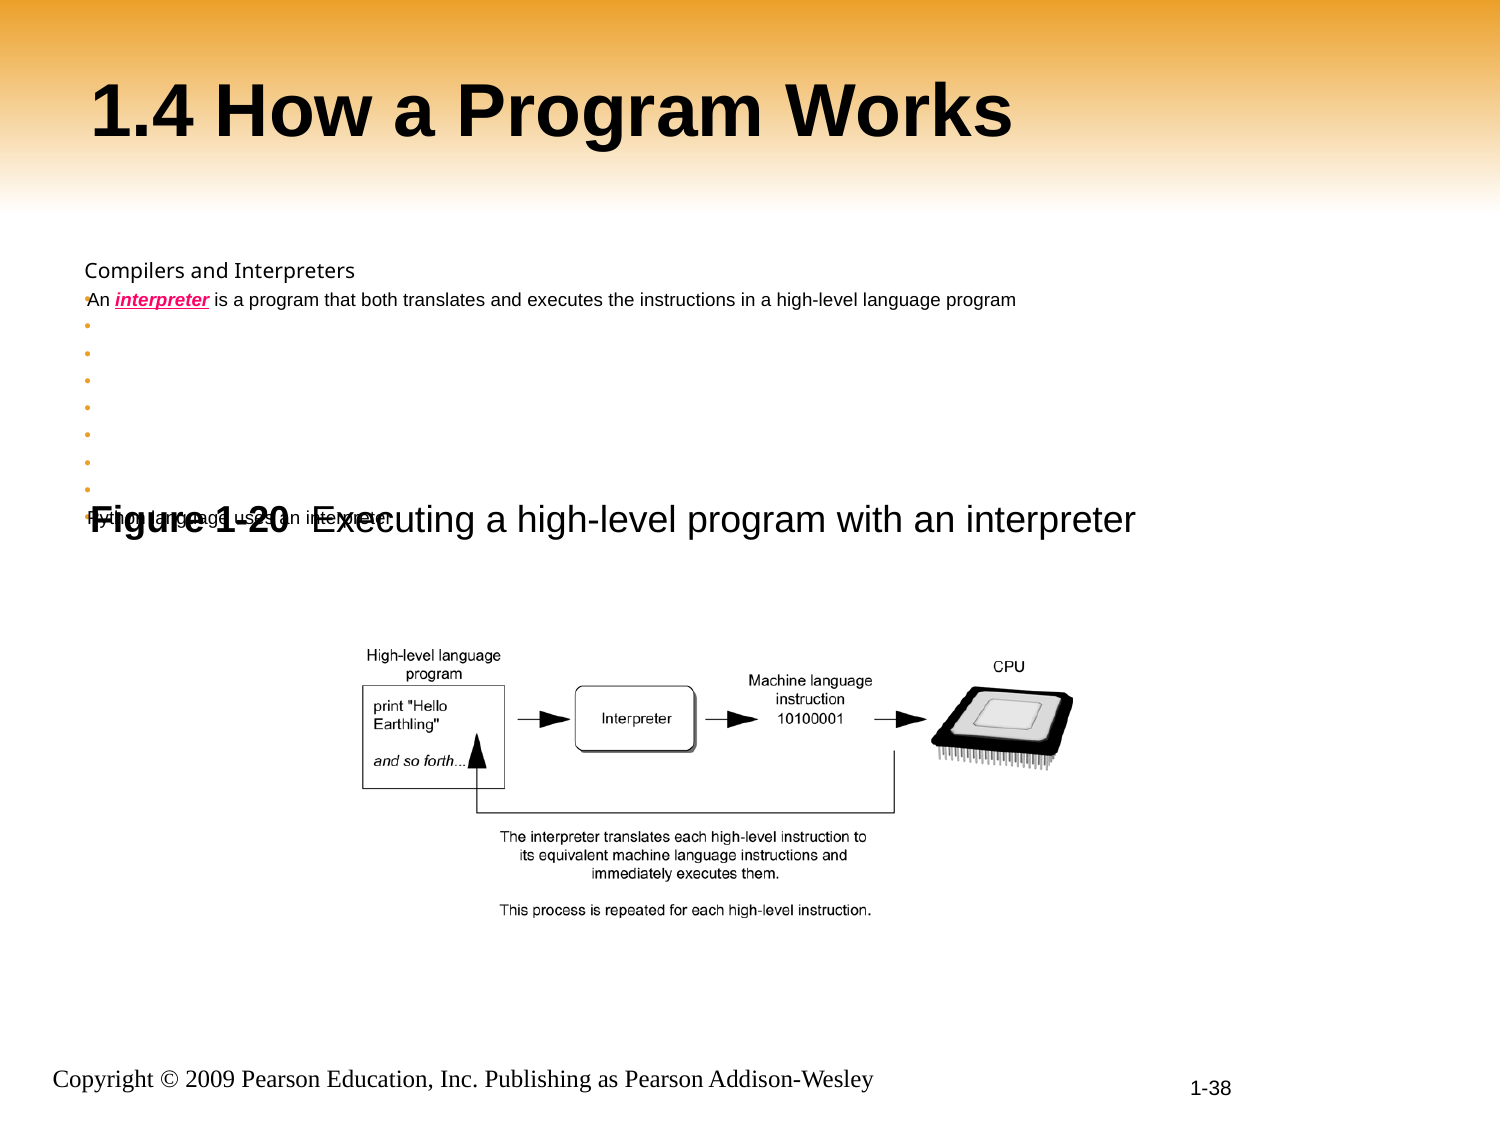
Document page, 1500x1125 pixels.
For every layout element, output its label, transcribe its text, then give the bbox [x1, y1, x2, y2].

list Compilers and Interpreters An interpreter is a program that both translates and executes the instructions in a high-level language program Python language uses an interpreter [62, 249, 1388, 538]
title 1.4 How a Program Works [75, 12, 1438, 201]
text_box 1- [1175, 1049, 1488, 1125]
picture [362, 650, 1073, 918]
text_box Figure 1-20 Executing a high-level program with an interpreter [75, 487, 1438, 548]
